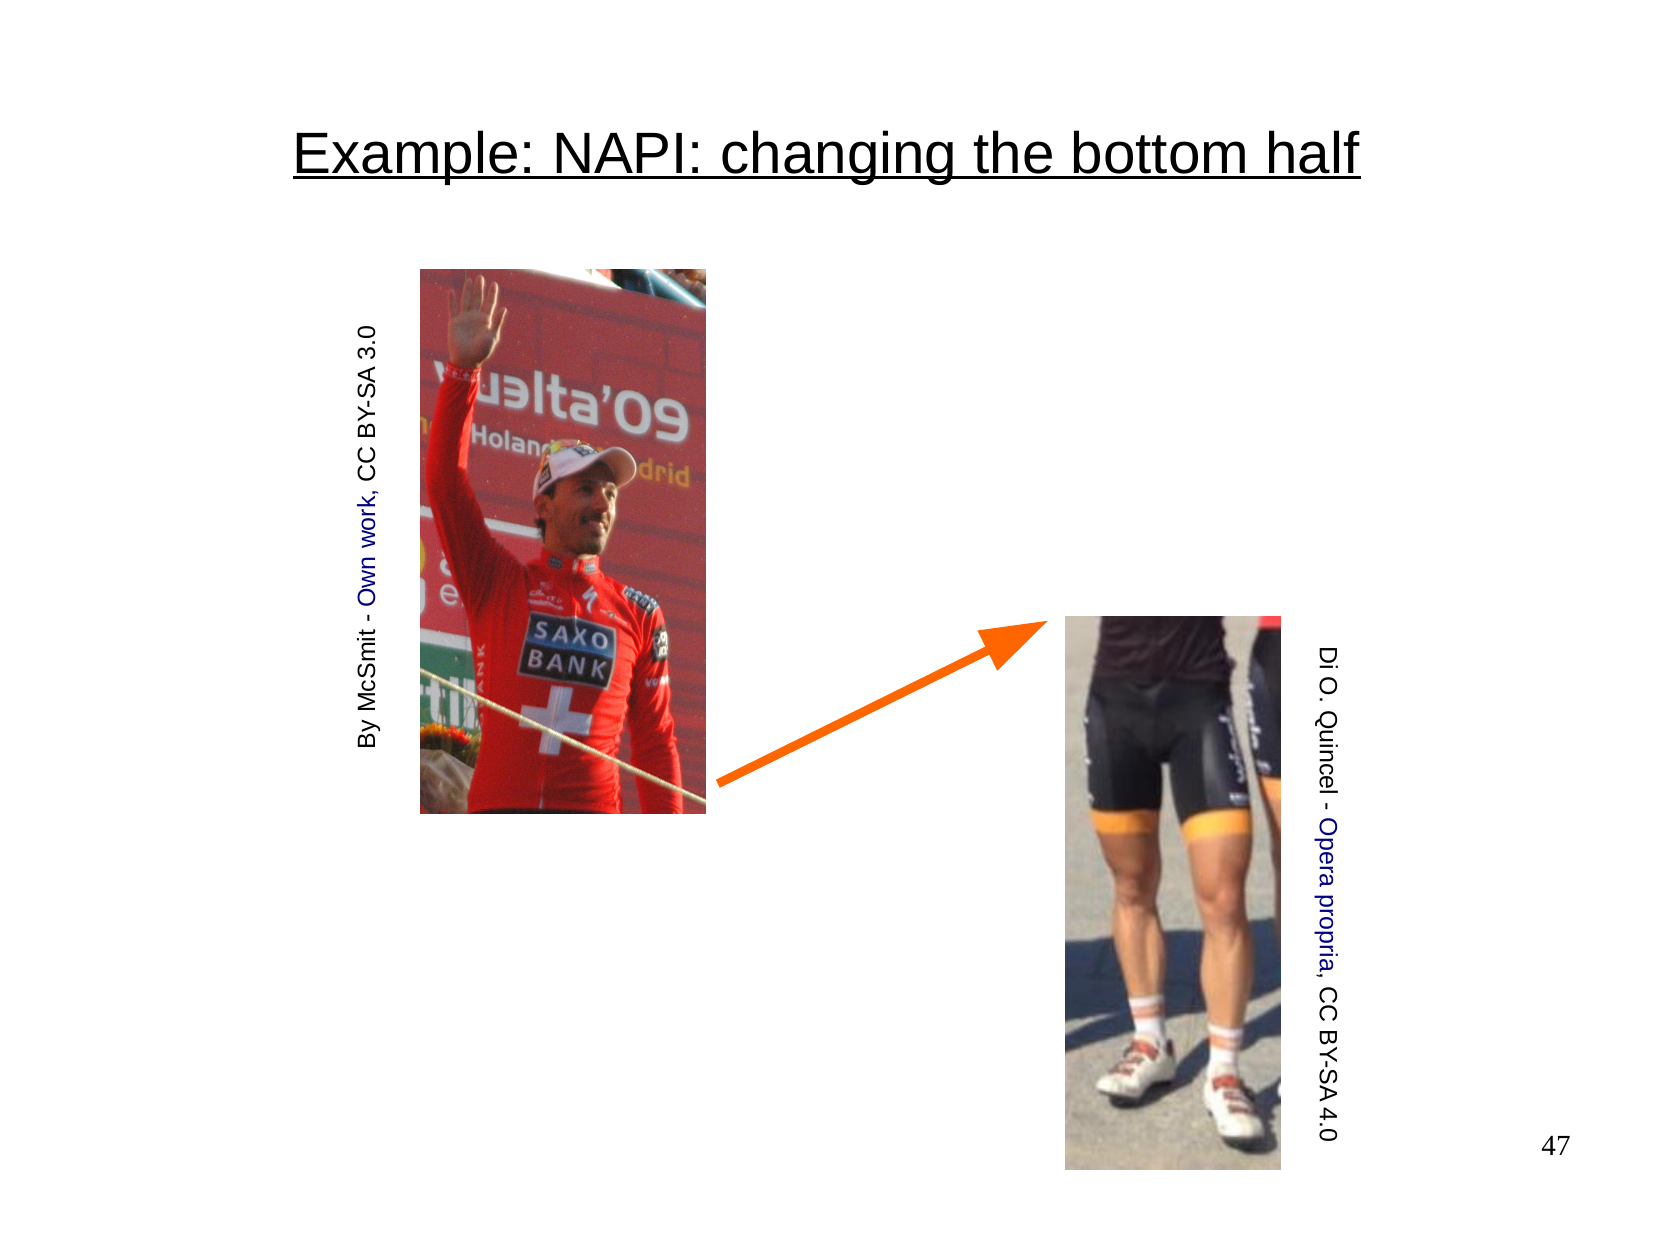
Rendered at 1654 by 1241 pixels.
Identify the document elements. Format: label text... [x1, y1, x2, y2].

picture [420, 269, 706, 814]
text_box By McSmit - Own work, CC BY-SA 3.0 [345, 311, 406, 764]
title Example: NAPI: changing the bottom half [82, 49, 1571, 257]
text_box Di O. Quincel - Opera propria, CC BY-SA 4.0 [1307, 631, 1351, 1165]
picture [1065, 616, 1281, 1171]
